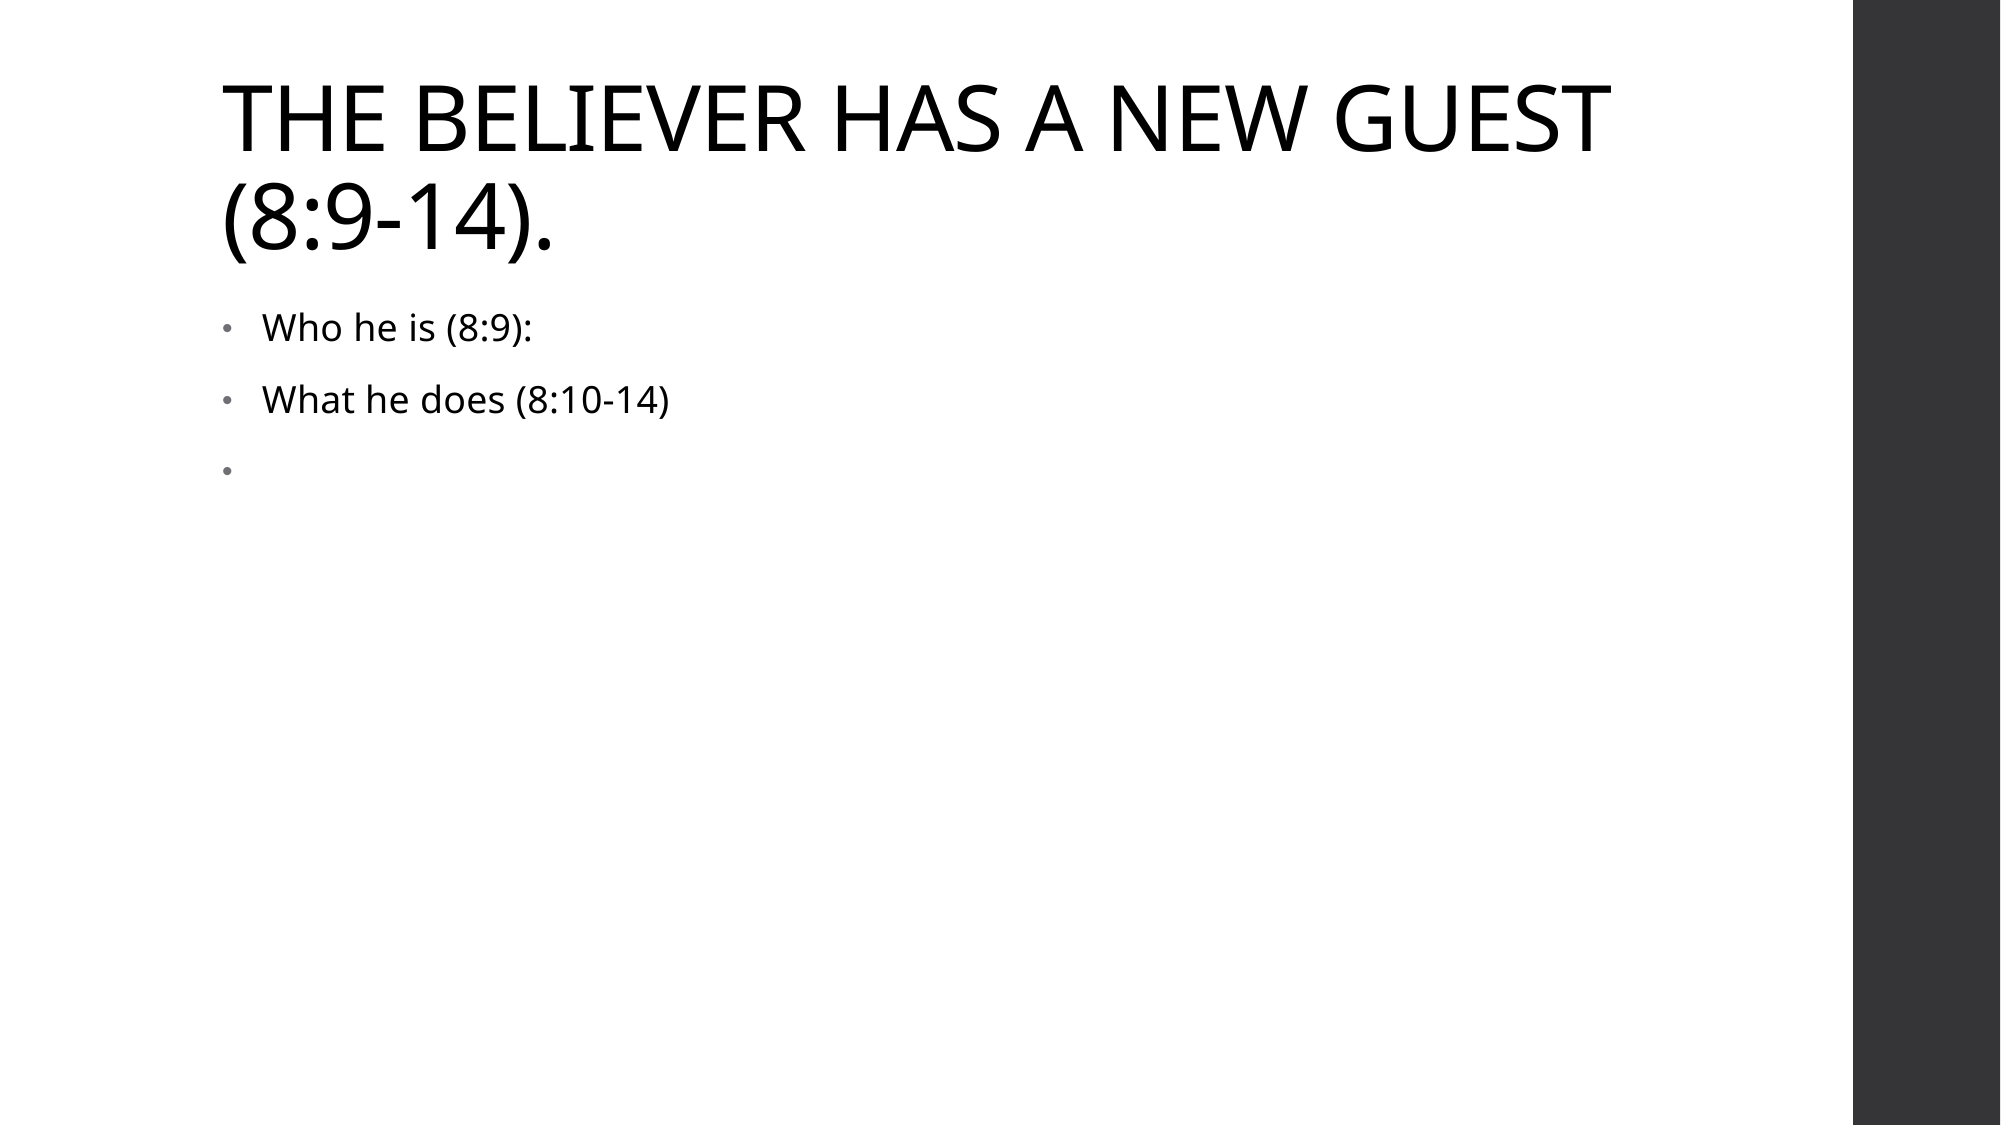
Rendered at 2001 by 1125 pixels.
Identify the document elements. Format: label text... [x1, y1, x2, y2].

title THE BELIEVER HAS A NEW GUEST (8:9-14). [206, 60, 1797, 278]
list Who he is (8:9): What he does (8:10-14) [206, 299, 1617, 1014]
